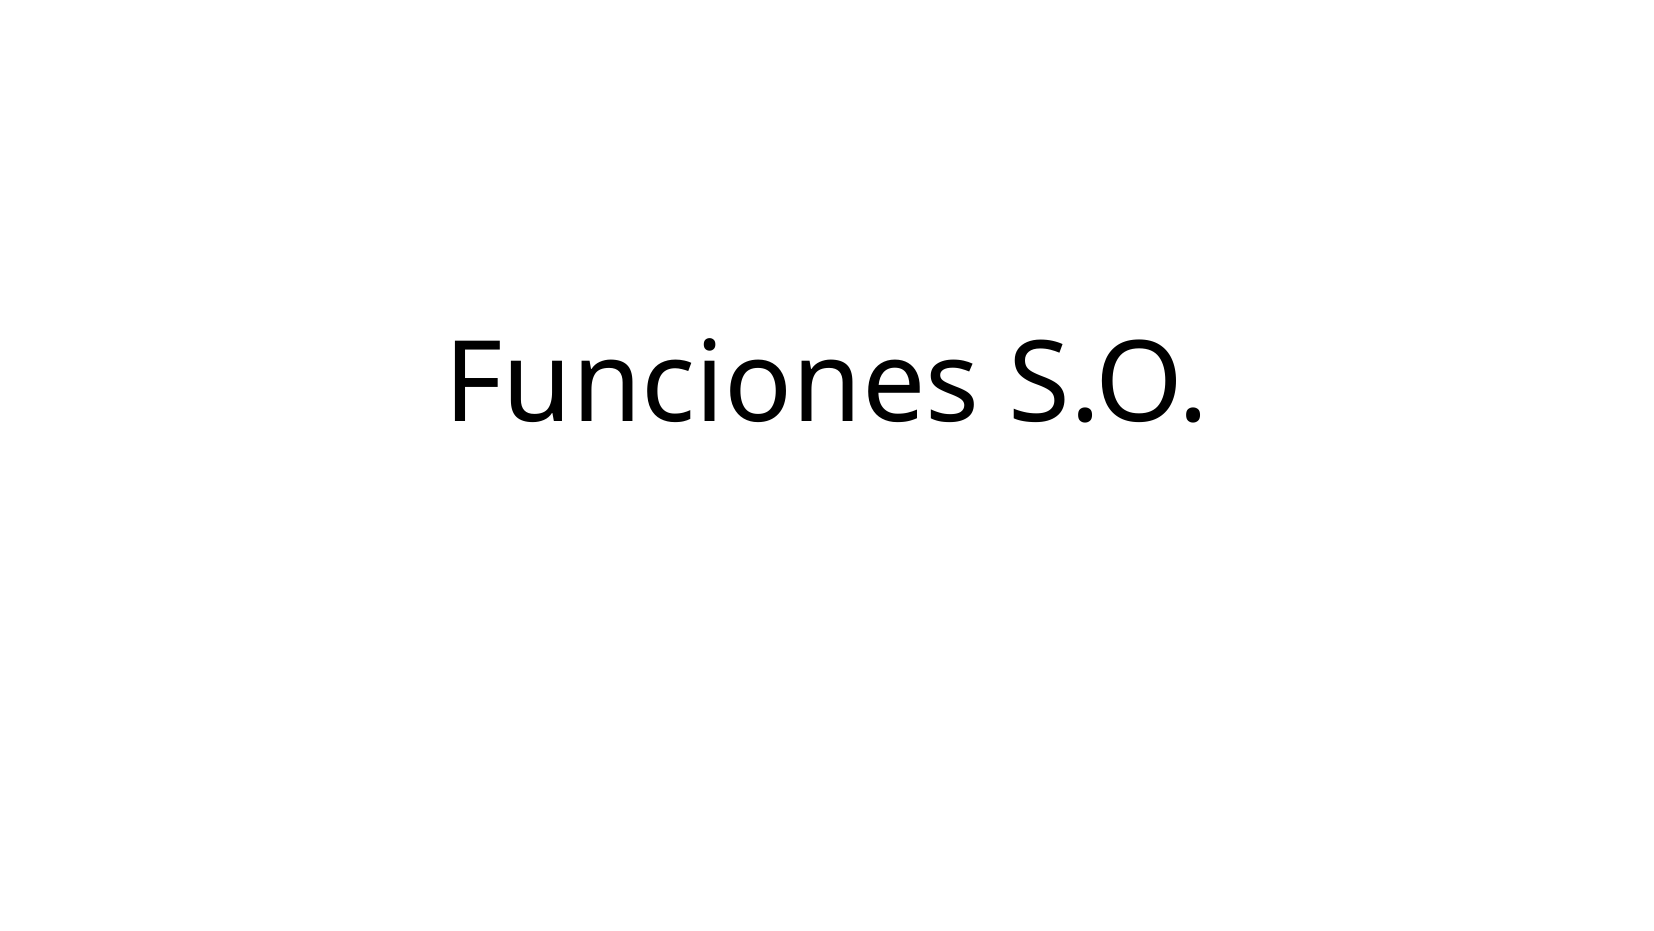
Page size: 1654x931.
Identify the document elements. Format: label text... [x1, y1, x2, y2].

subtitle Funciones S.O. [82, 70, 1571, 686]
